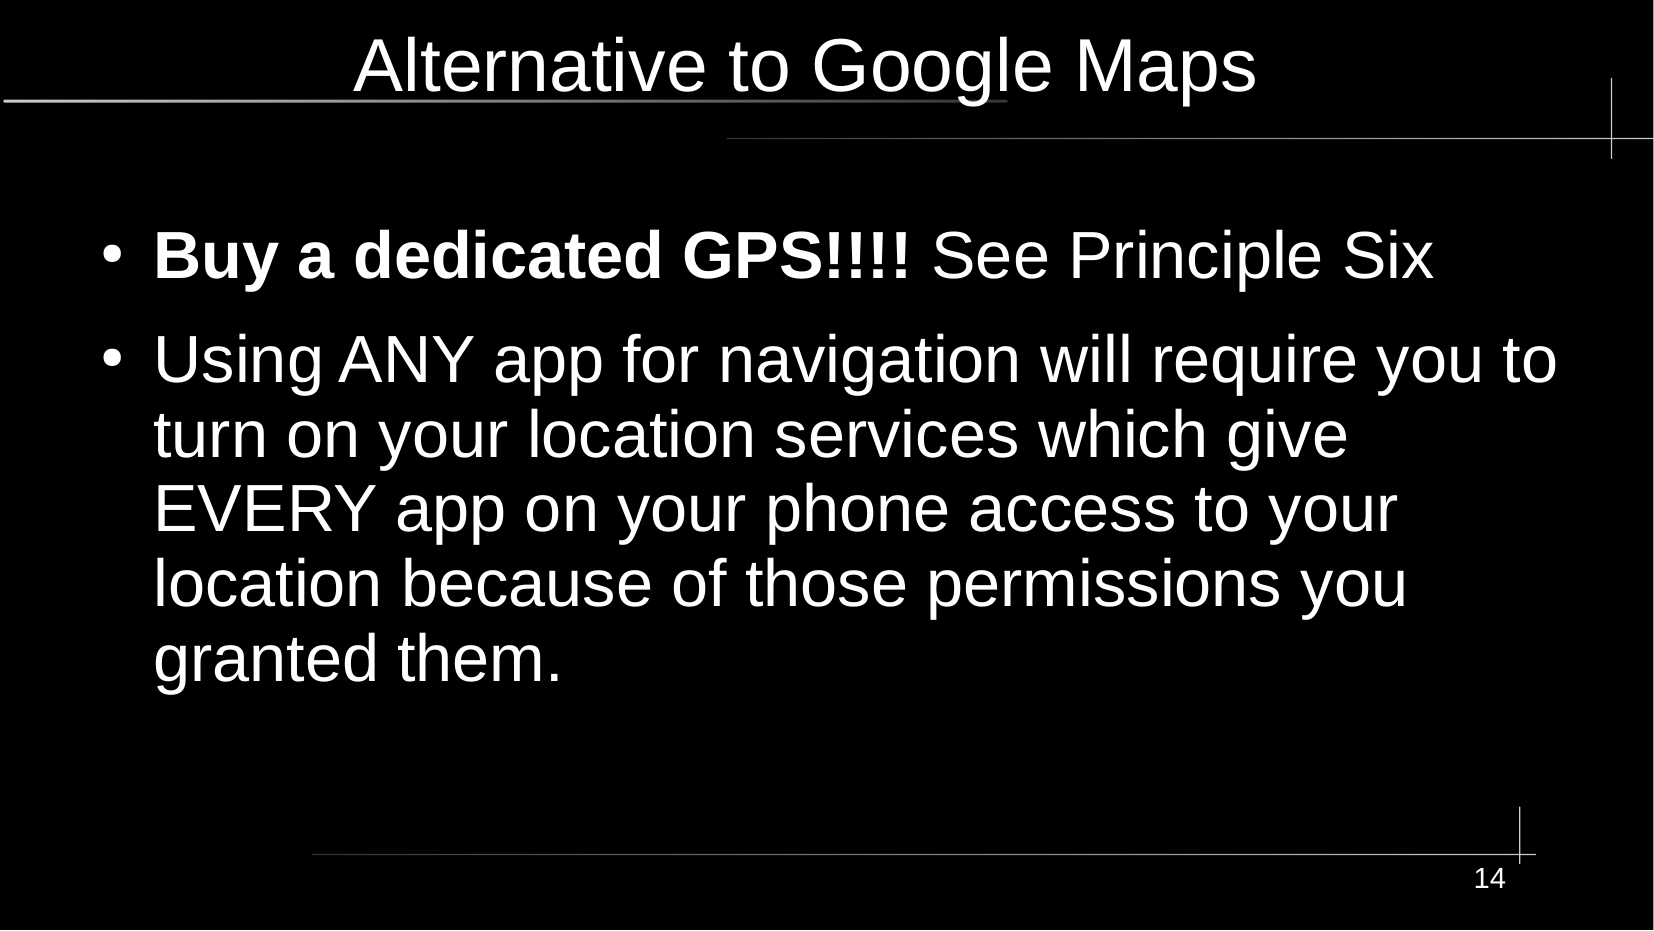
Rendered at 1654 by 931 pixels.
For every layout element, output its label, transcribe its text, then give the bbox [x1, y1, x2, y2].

list Buy a dedicated GPS!!!! See Principle Six Using ANY app for navigation will require you to turn on your location services which give EVERY app on your phone access to your location because of those permissions you granted them. [82, 217, 1571, 758]
title Alternative to Google Maps [23, 11, 1589, 119]
